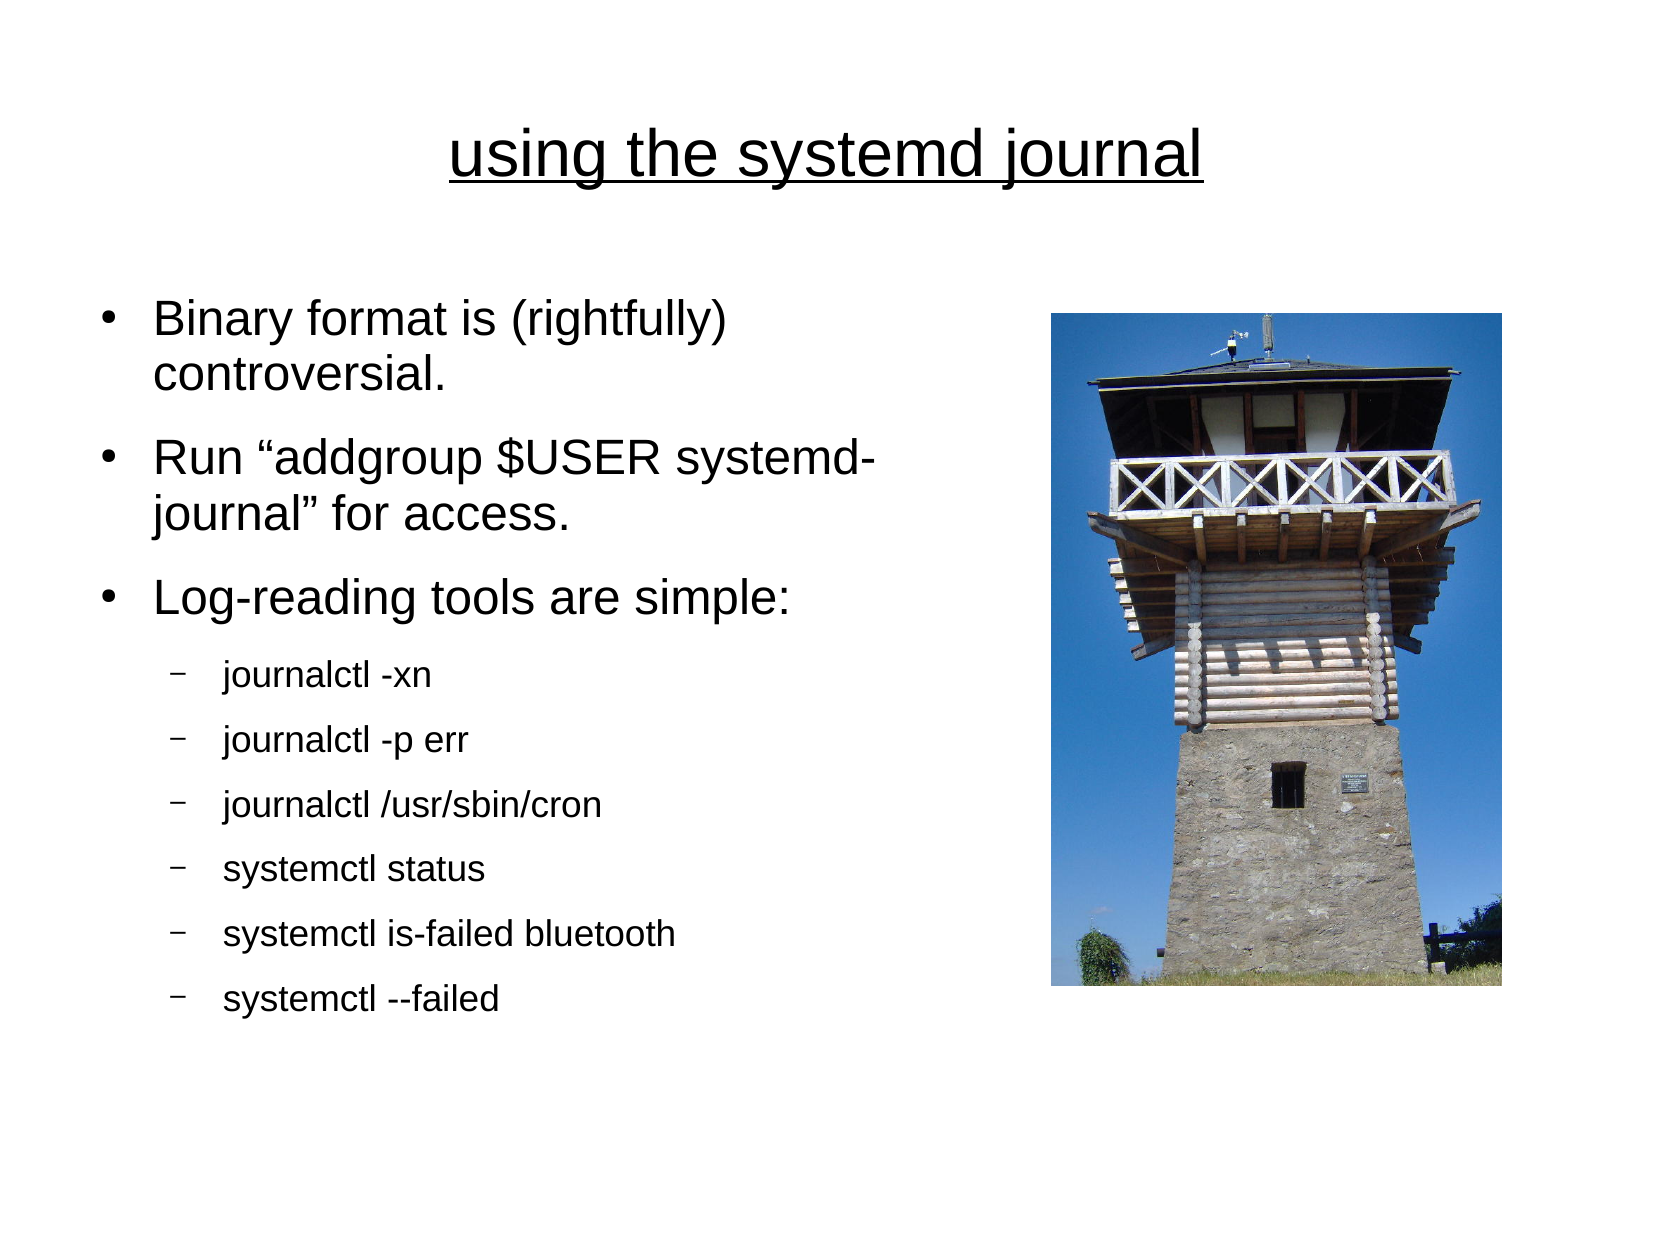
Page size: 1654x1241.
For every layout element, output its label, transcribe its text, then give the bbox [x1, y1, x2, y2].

picture [1051, 313, 1502, 986]
list Binary format is (rightfully) controversial. Run “addgroup $USER systemd-journal” for access. Log-reading tools are simple: journalctl -xn journalctl -p err journalctl /usr/sbin/cron systemctl status systemctl is-failed bluetooth systemctl --failed [82, 290, 1036, 1021]
title using the systemd journal [82, 49, 1571, 257]
